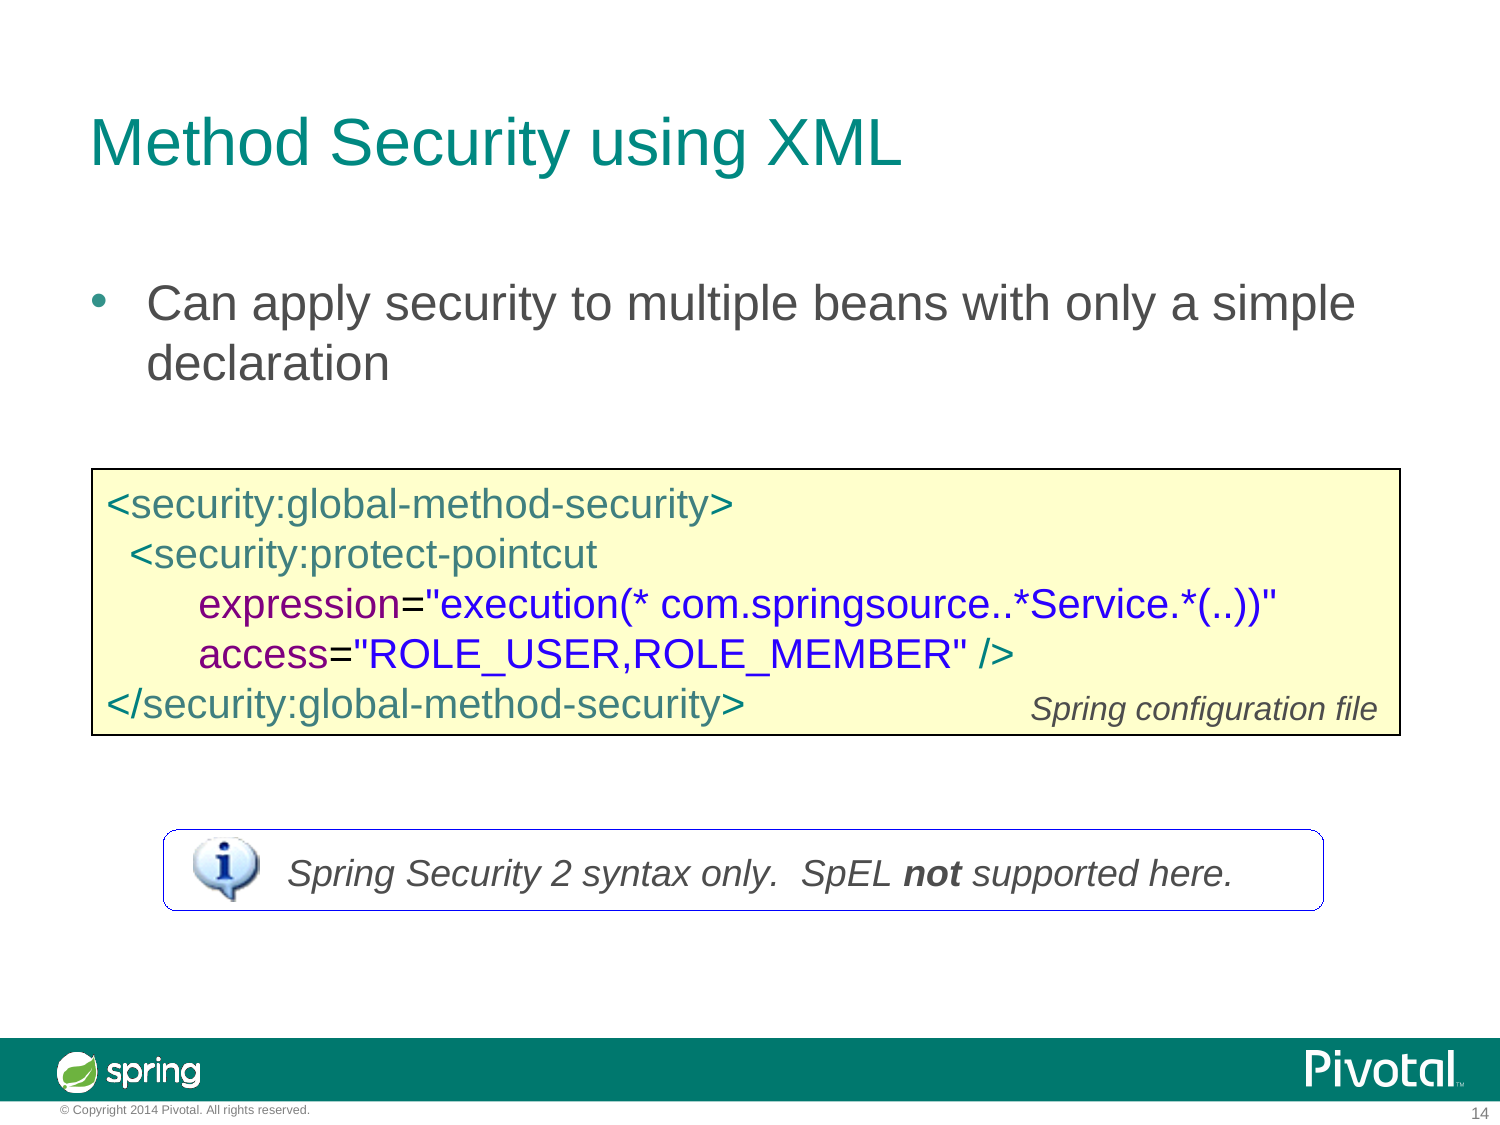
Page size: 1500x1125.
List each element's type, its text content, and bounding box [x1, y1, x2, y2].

picture [32, 1041, 210, 1103]
title Method Security using XML [75, 45, 1426, 233]
text_box <security:global-method-security> <security:protect-pointcut expression="execution(* com.springsource..*Service.*(..))" access="ROLE_USER,ROLE_MEMBER" /> </security:global-method-security> [91, 469, 1401, 736]
text_box [163, 829, 1324, 911]
picture [1306, 1050, 1464, 1087]
text_box Spring configuration file [1015, 679, 1400, 737]
picture [193, 837, 260, 903]
text_box Spring Security 2 syntax only. SpEL not supported here. [272, 841, 1282, 903]
list Can apply security to multiple beans with only a simple declaration [75, 262, 1426, 1005]
